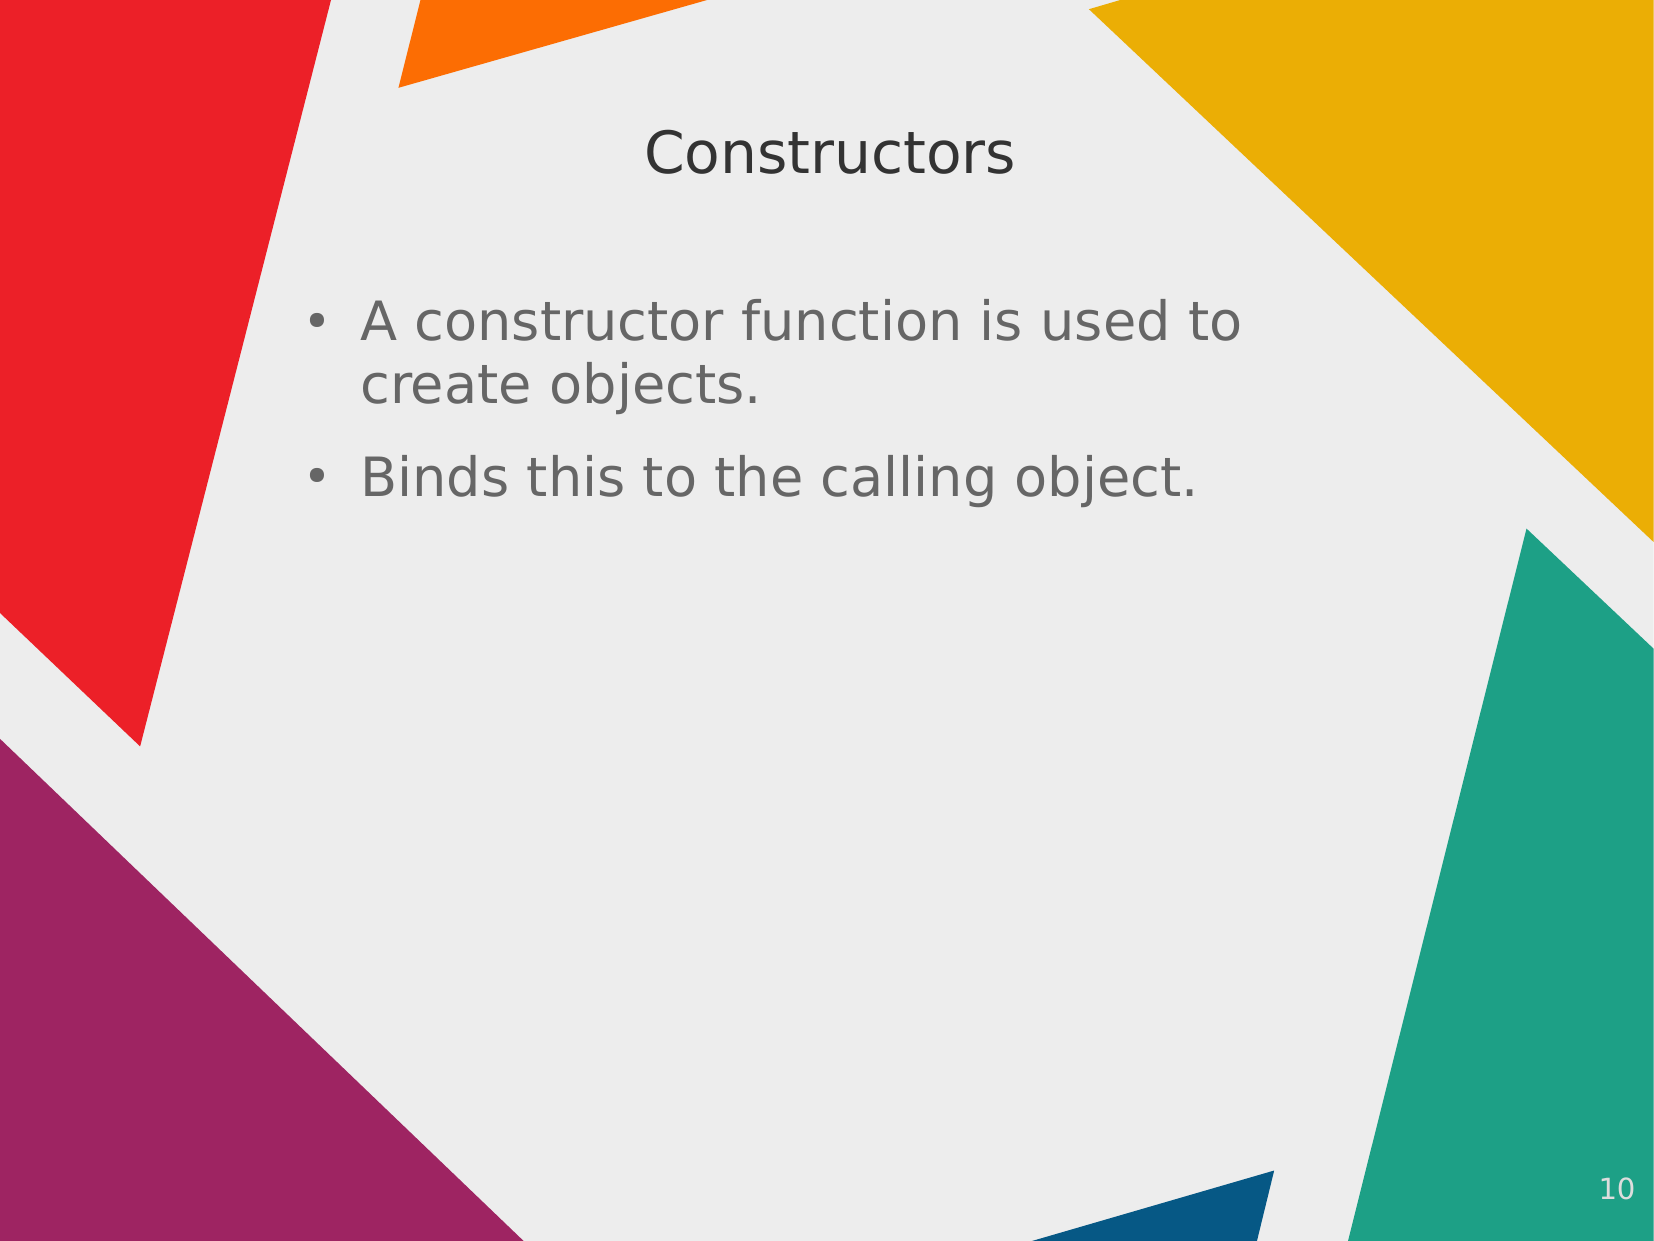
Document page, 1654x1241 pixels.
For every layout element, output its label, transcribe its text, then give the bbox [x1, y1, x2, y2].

list A constructor function is used to create objects. Binds this to the calling object. [289, 290, 1372, 1090]
title Constructors [289, 49, 1372, 257]
